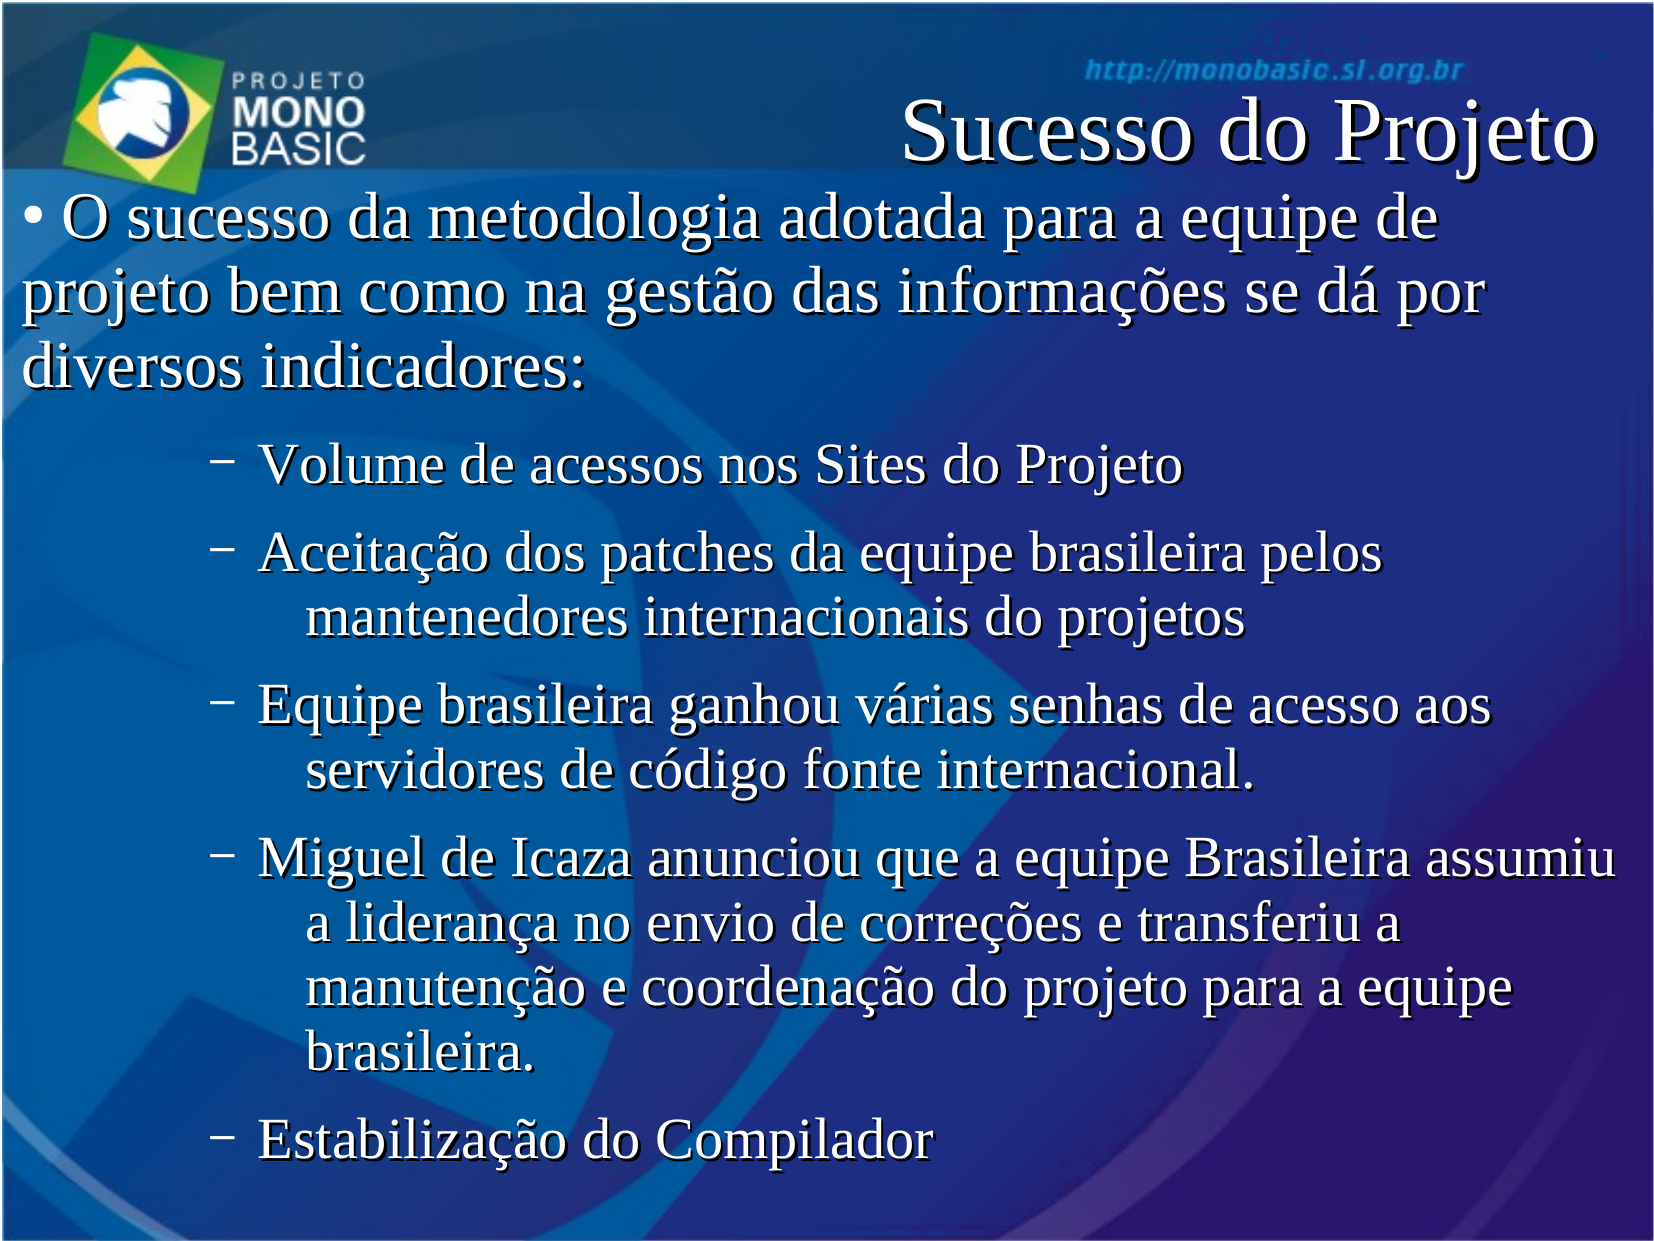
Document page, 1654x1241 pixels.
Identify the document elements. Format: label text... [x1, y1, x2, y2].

list O sucesso da metodologia adotada para a equipe de projeto bem como na gestão das informações se dá por diversos indicadores: Volume de acessos nos Sites do Projeto Aceitação dos patches da equipe brasileira pelos mantenedores internacionais do projetos Equipe brasileira ganhou várias senhas de acesso aos servidores de código fonte internacional. Miguel de Icaza anunciou que a equipe Brasileira assumiu a liderança no envio de correções e transferiu a manutenção e coordenação do projeto para a equipe brasileira. Estabilização do Compilador [21, 179, 1624, 1181]
title Sucesso do Projeto [186, 26, 1599, 179]
picture [2, 2, 1654, 1241]
